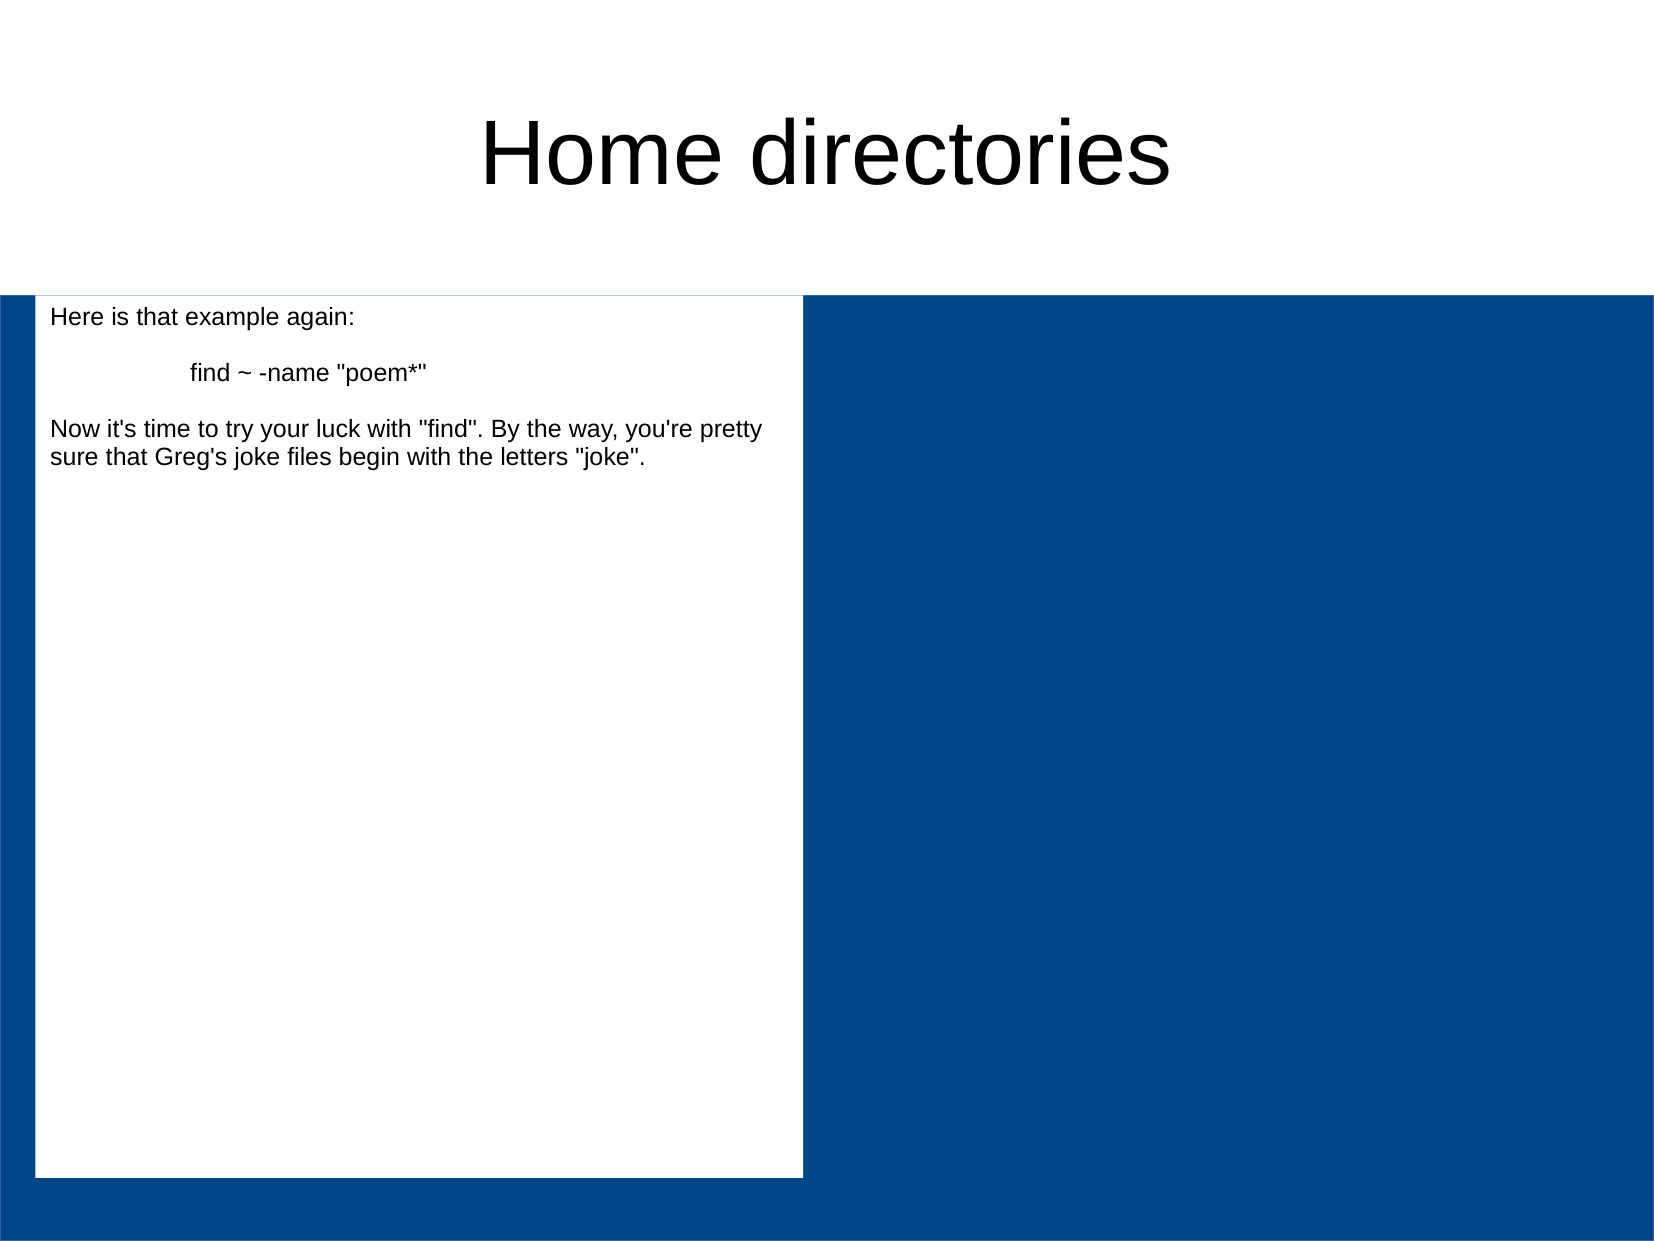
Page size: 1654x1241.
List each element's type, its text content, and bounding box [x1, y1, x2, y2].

text_box Here is that example again: find ~ -name "poem*" Now it's time to try your luck with "find". By the way, you're pretty sure that Greg's joke files begin with the letters "joke". [35, 295, 804, 1178]
text_box [0, 295, 1654, 1241]
title Home directories [82, 49, 1571, 257]
